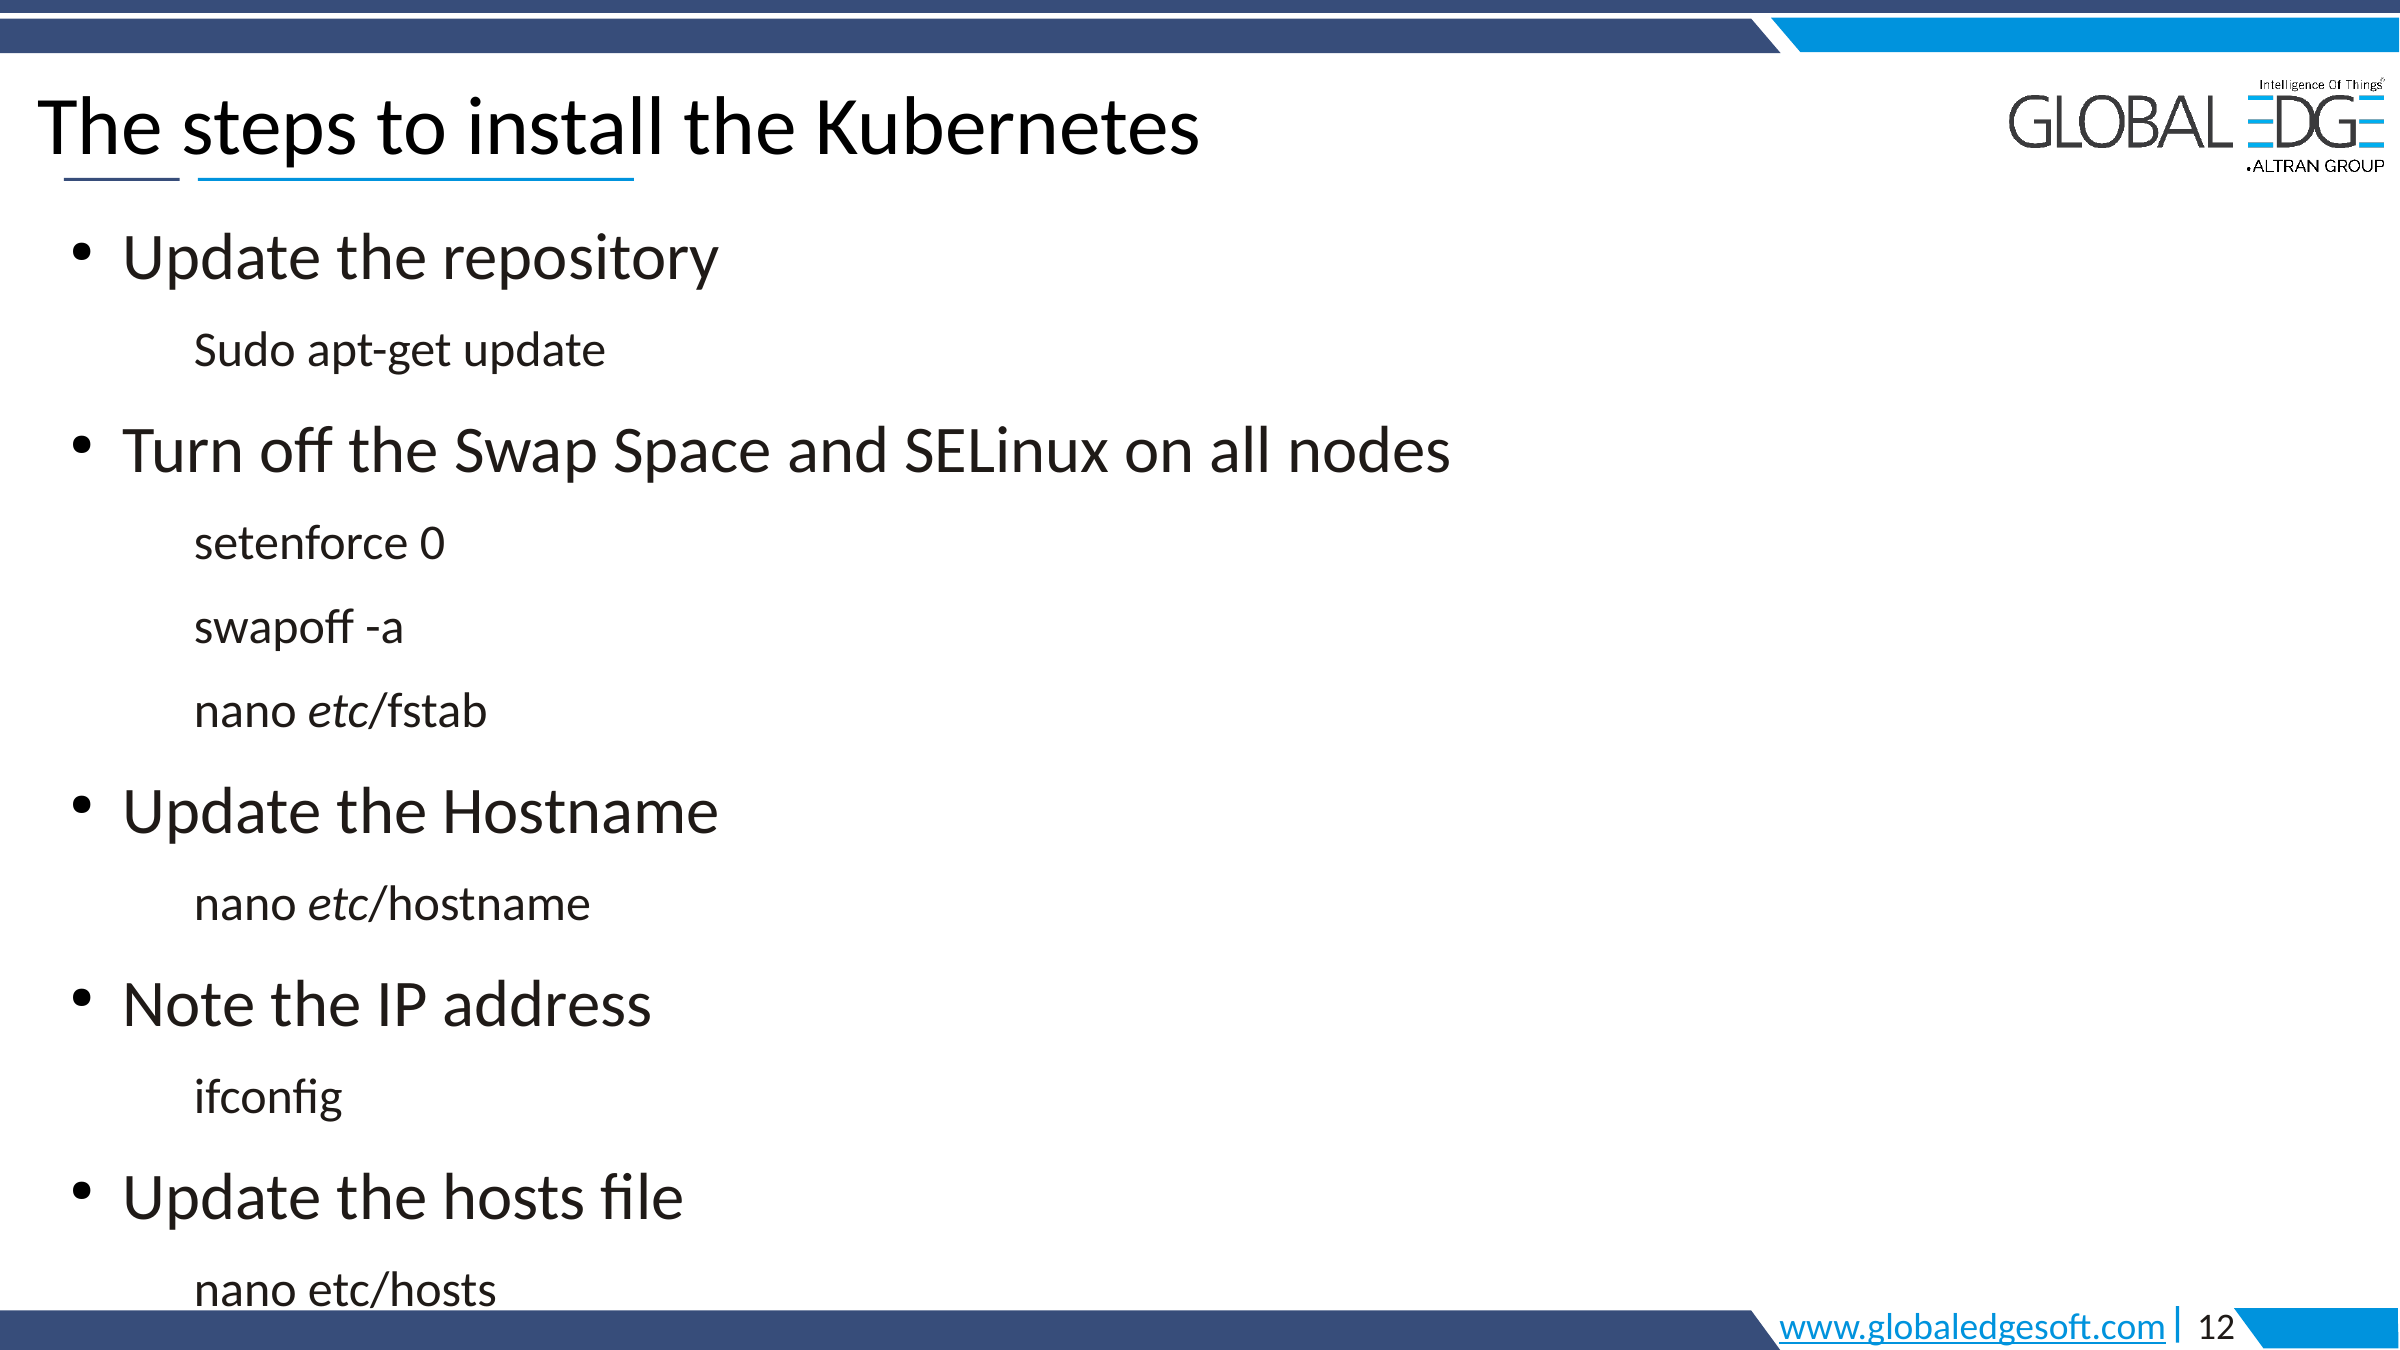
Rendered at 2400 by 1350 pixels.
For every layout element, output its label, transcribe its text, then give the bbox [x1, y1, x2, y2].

title The steps to install the Kubernetes [26, 64, 1977, 178]
picture [2001, 67, 2392, 182]
list Update the repository Sudo apt-get update Turn off the Swap Space and SELinux on all nodes setenforce 0 swapoff -a nano etc/fstab Update the Hostname nano etc/hostname Note the IP address ifconfig Update the hosts file nano etc/hosts [40, 207, 2358, 1288]
